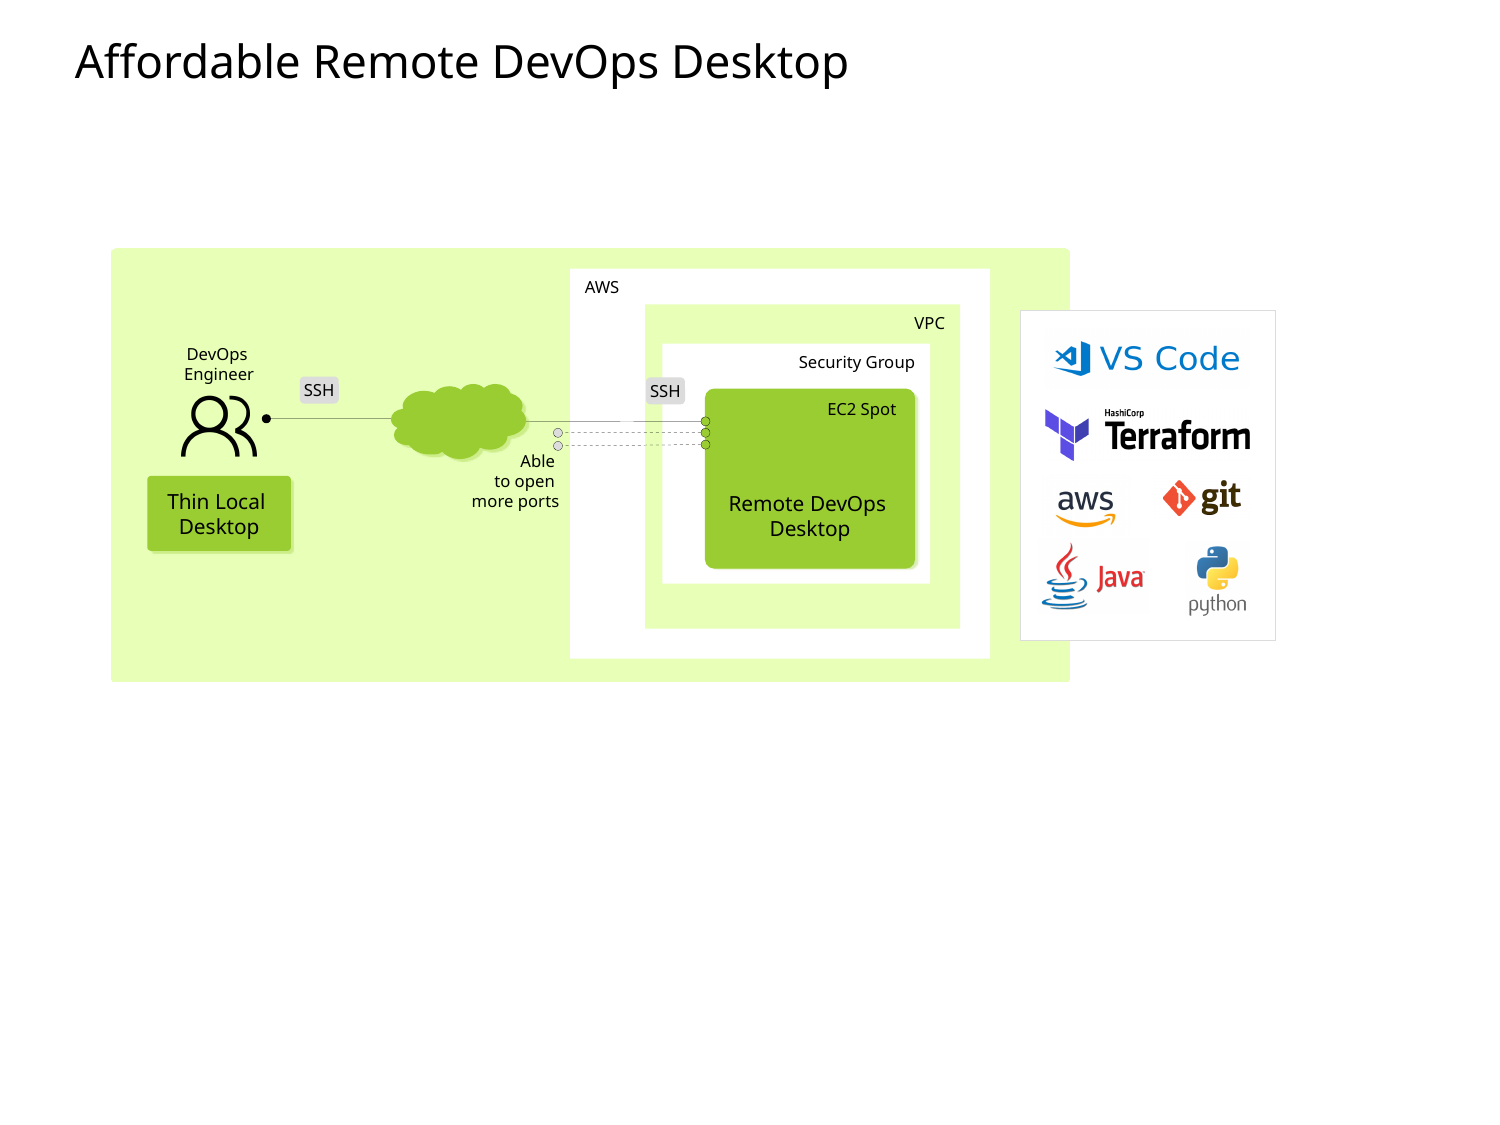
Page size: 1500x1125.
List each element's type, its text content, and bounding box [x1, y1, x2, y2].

text_box SSH [299, 376, 339, 404]
picture [1037, 538, 1149, 614]
text_box Security Group [662, 343, 931, 584]
picture [1045, 409, 1250, 462]
picture [181, 388, 257, 464]
text_box EC2 Spot [824, 395, 900, 423]
text_box Remote DevOps Desktop [704, 388, 916, 569]
text_box AWS [570, 268, 991, 659]
picture [1041, 475, 1132, 536]
text_box Thin Local Desktop [147, 475, 291, 551]
text_box DevOps Engineer [188, 350, 251, 378]
picture [1153, 475, 1252, 521]
picture [1044, 328, 1250, 389]
text_box Able to open more ports [474, 458, 567, 504]
text_box VPC [645, 304, 961, 629]
picture [1185, 541, 1250, 620]
text_box Affordable Remote DevOps Desktop [74, 37, 991, 91]
text_box SSH [646, 377, 686, 405]
text_box [110, 247, 1276, 683]
